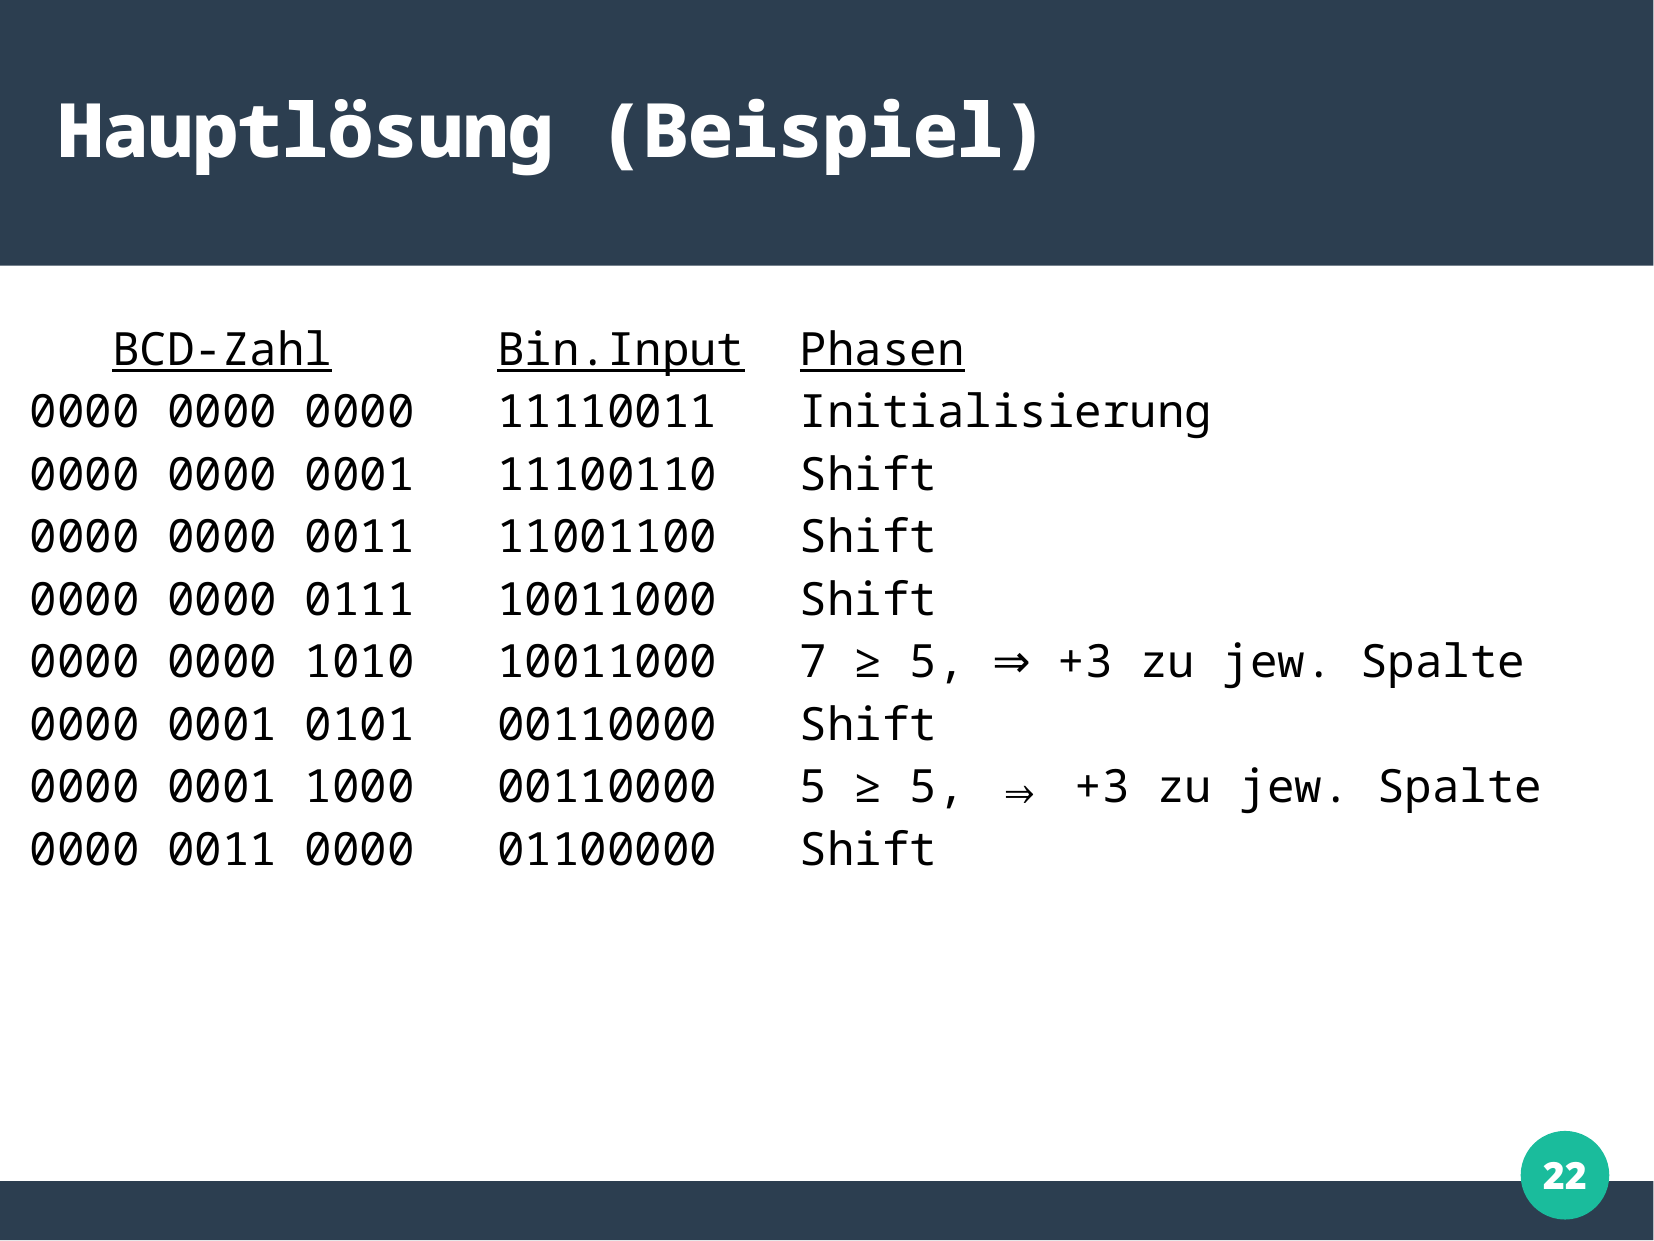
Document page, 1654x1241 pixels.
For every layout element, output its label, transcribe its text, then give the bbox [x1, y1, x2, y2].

title Hauptlösung (Beispiel) [59, 49, 1595, 207]
text_box BCD-Zahl Bin.Input Phasen 0000 0000 0000 11110011 Initialisierung 0000 0000 0001 11100110 Shift 0000 0000 0011 11001100 Shift 0000 0000 0111 10011000 Shift 0000 0000 1010 10011000 7 ≥ 5, ⇒ +3 zu jew. Spalte 0000 0001 0101 00110000 Shift 0000 0001 1000 00110000 5 ≥ 5, ⇒ +3 zu jew. Spalte 0000 0011 0000 01100000 Shift [15, 308, 1636, 1241]
